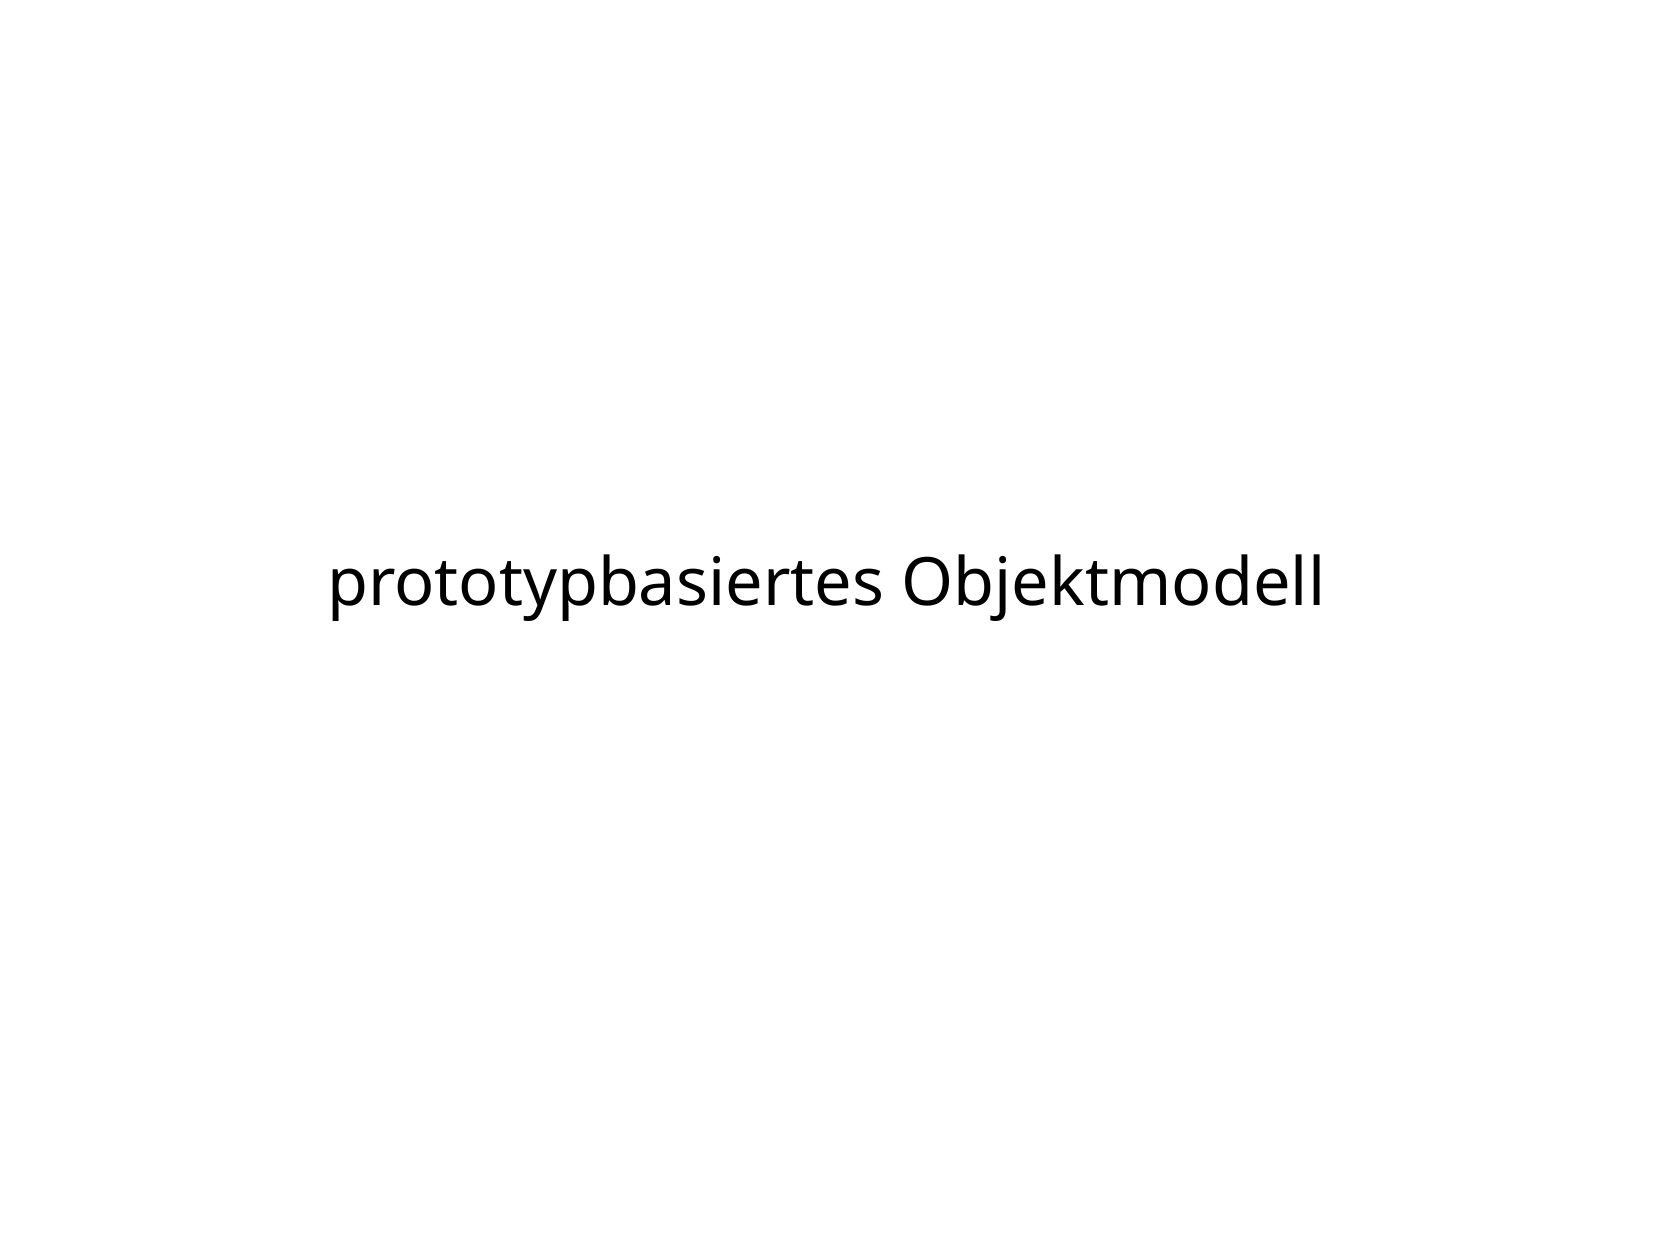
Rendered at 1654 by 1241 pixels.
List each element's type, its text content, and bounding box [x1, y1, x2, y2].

subtitle prototypbasiertes Objektmodell [82, 56, 1571, 1102]
